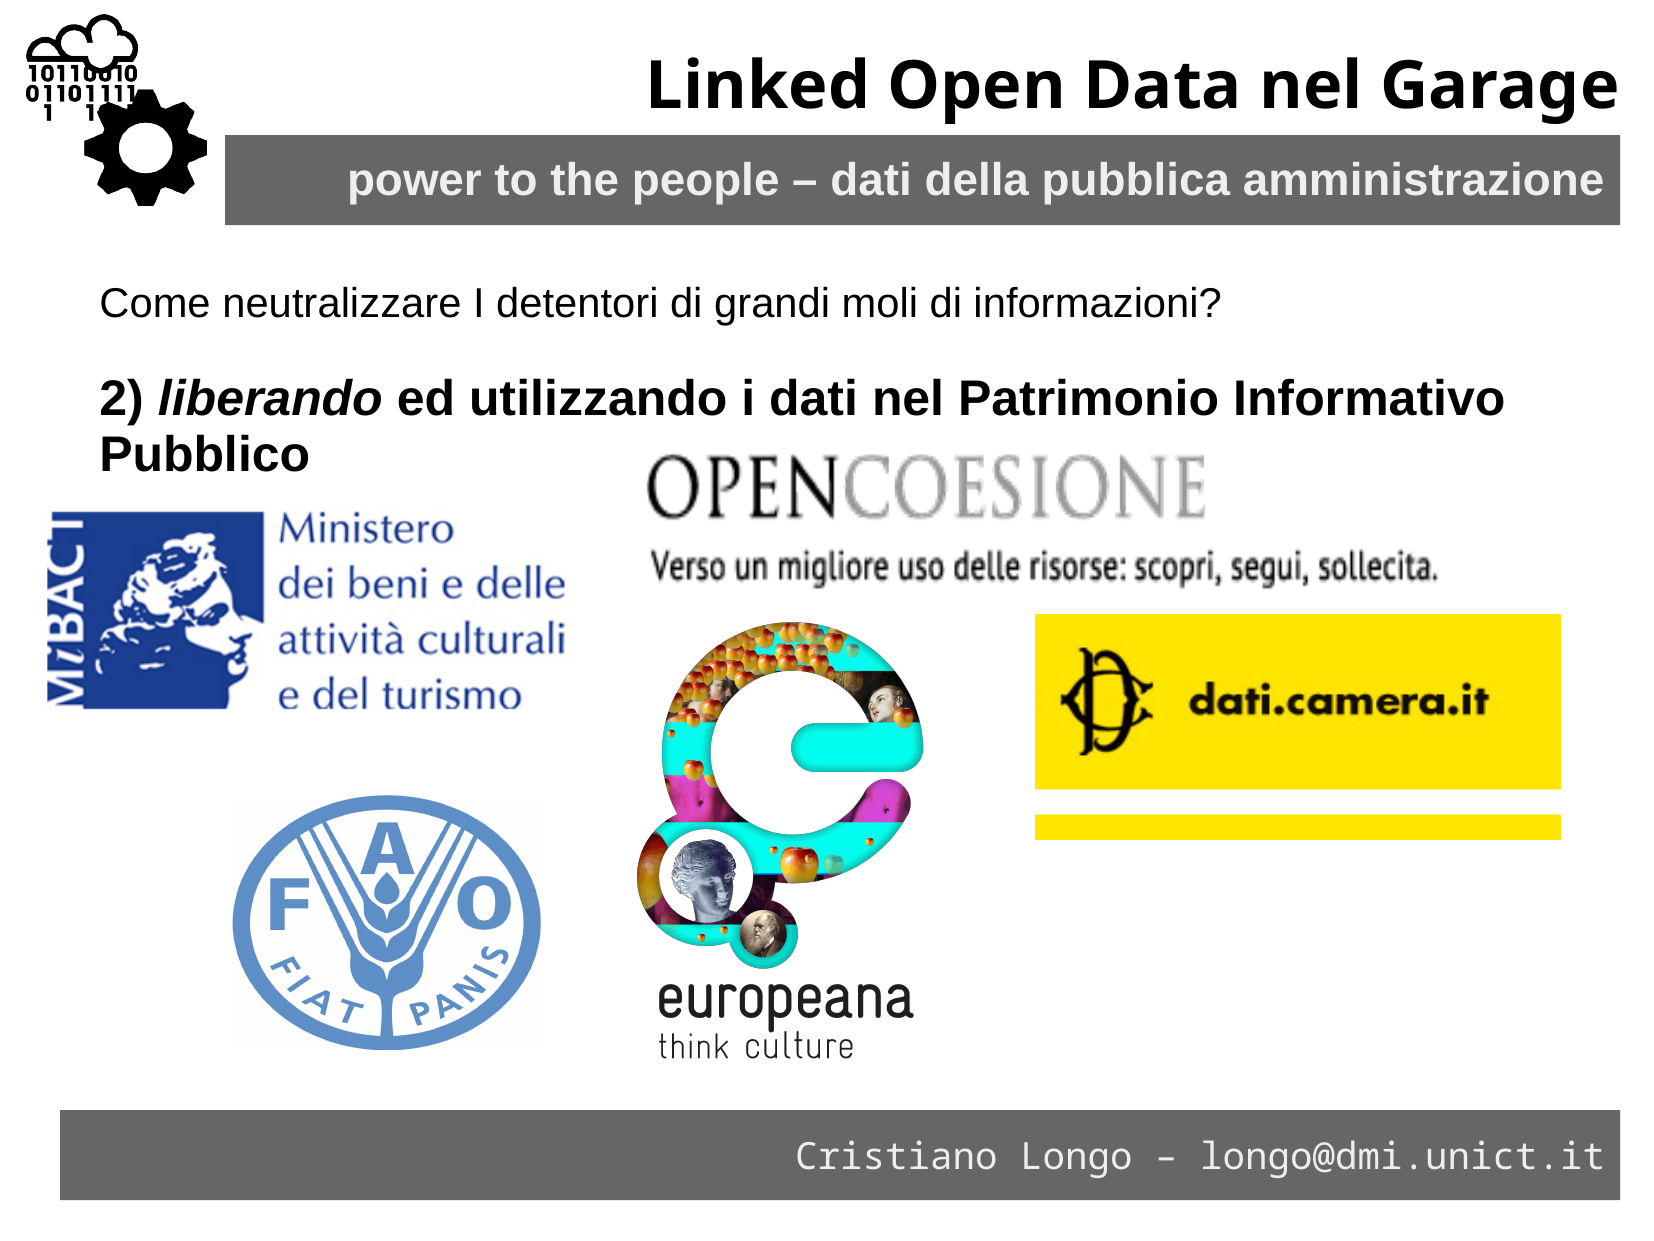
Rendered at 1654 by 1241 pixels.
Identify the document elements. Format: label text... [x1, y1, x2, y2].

text_box Come neutralizzare I detentori di grandi moli di informazioni? [84, 272, 1570, 363]
picture [26, 14, 207, 206]
picture [615, 607, 946, 1081]
text_box Linked Open Data nel Garage [285, 30, 1636, 123]
picture [645, 449, 1441, 593]
picture [232, 794, 541, 1050]
picture [46, 509, 571, 714]
text_box power to the people – dati della pubblica amministrazione [225, 135, 1621, 226]
picture [1035, 614, 1561, 841]
text_box 2) liberando ed utilizzando i dati nel Patrimonio Informativo Pubblico [84, 363, 1570, 490]
text_box Cristiano Longo – longo@dmi.unict.it [60, 1110, 1621, 1201]
